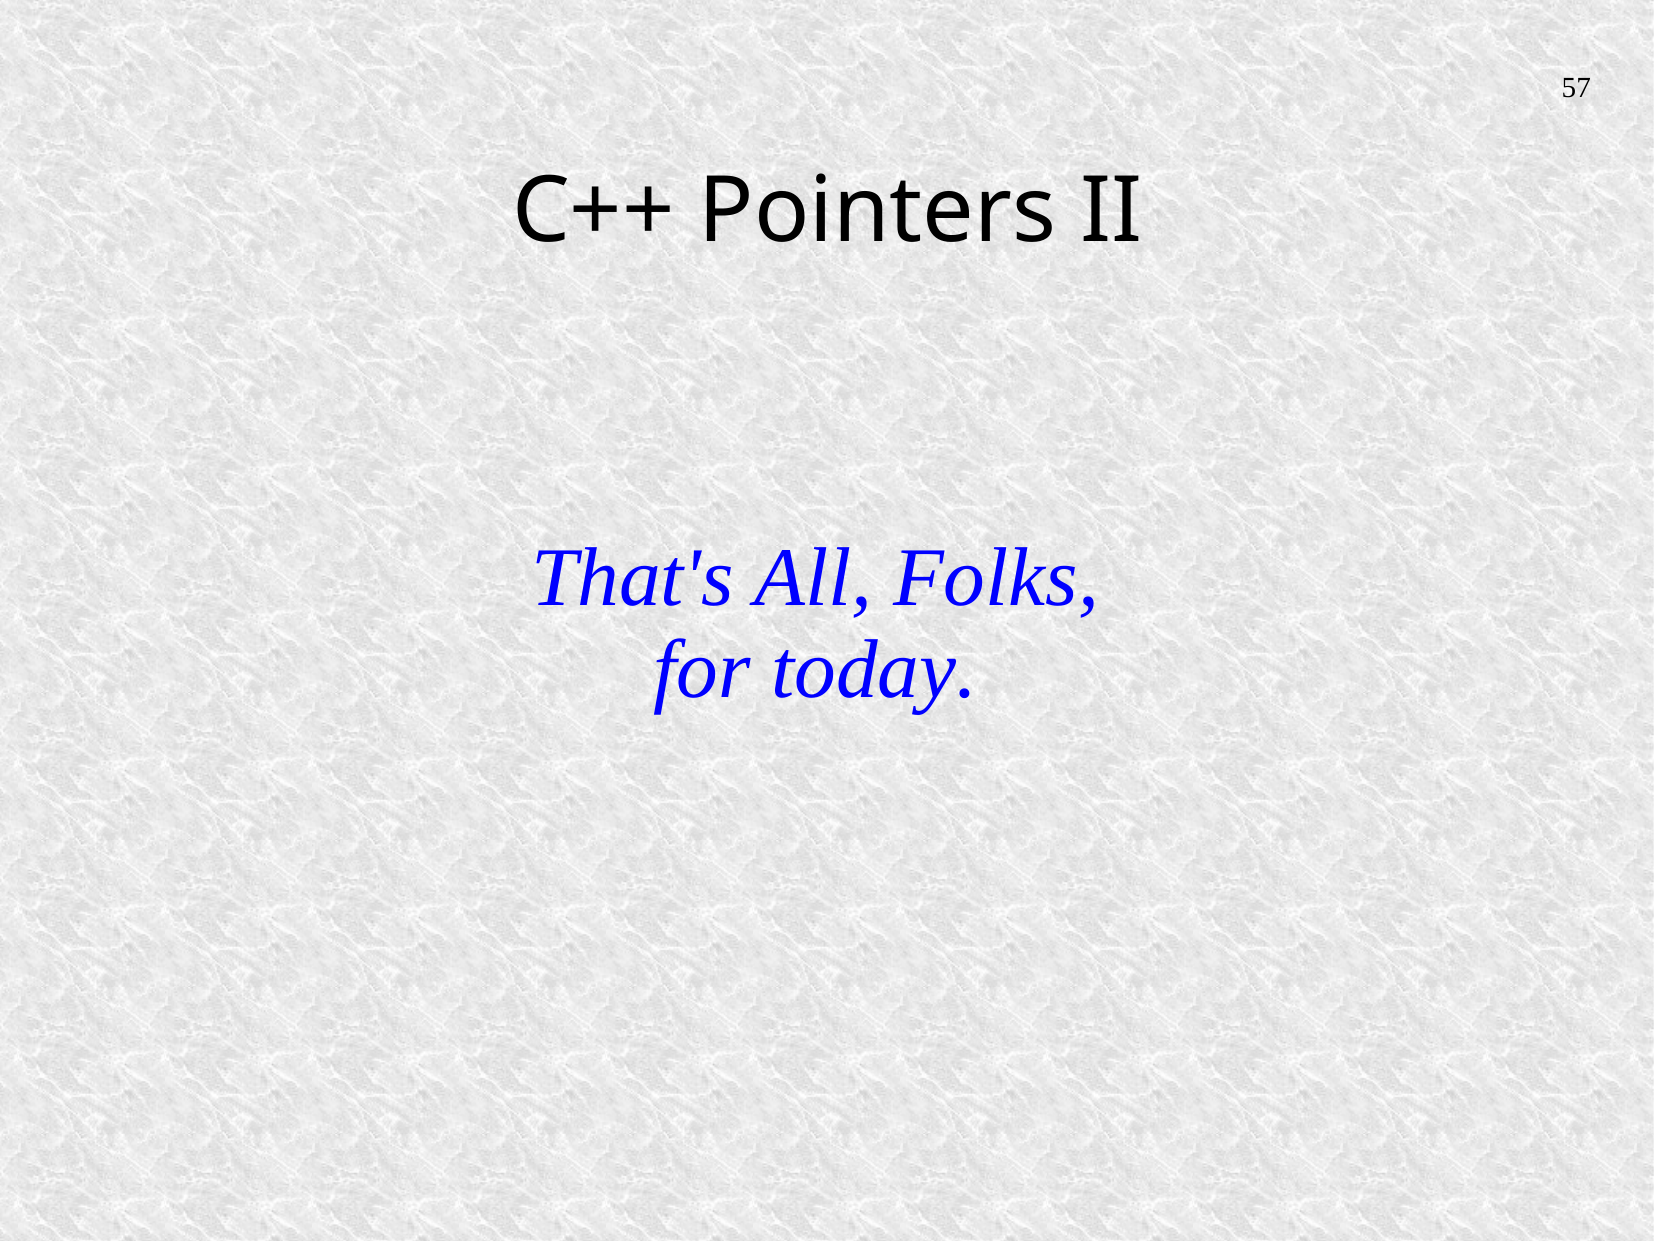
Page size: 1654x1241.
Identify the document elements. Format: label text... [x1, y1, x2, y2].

title C++ Pointers II [121, 102, 1534, 310]
text_box That's All, Folks, for today. [149, 312, 1447, 935]
picture [0, 0, 1654, 1241]
